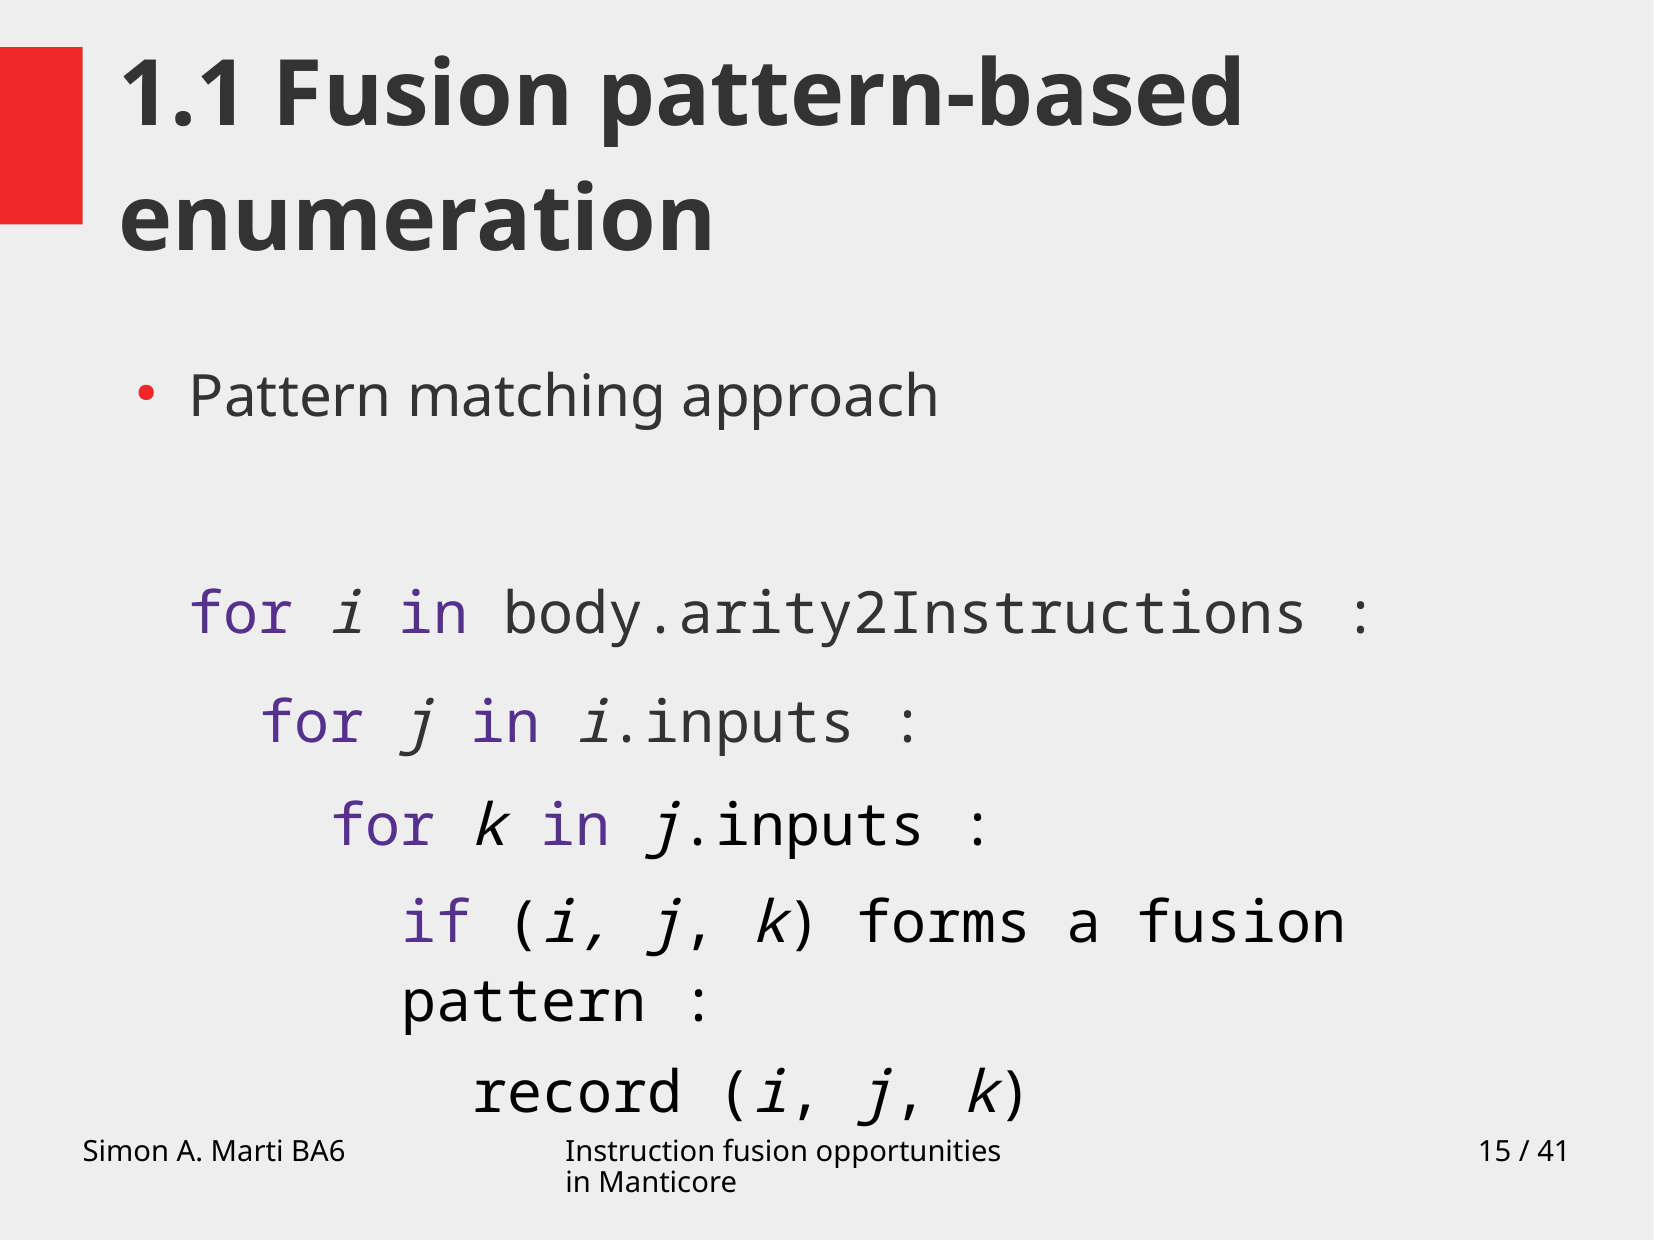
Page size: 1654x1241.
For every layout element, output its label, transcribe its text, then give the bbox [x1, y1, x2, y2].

title 1.1 Fusion pattern-based enumeration [118, 27, 1571, 278]
list Pattern matching approach for i in body.arity2Instructions : for j in i.inputs : for k in j.inputs : if (i, j, k) forms a fusion pattern : record (i, j, k) [118, 354, 1536, 1074]
